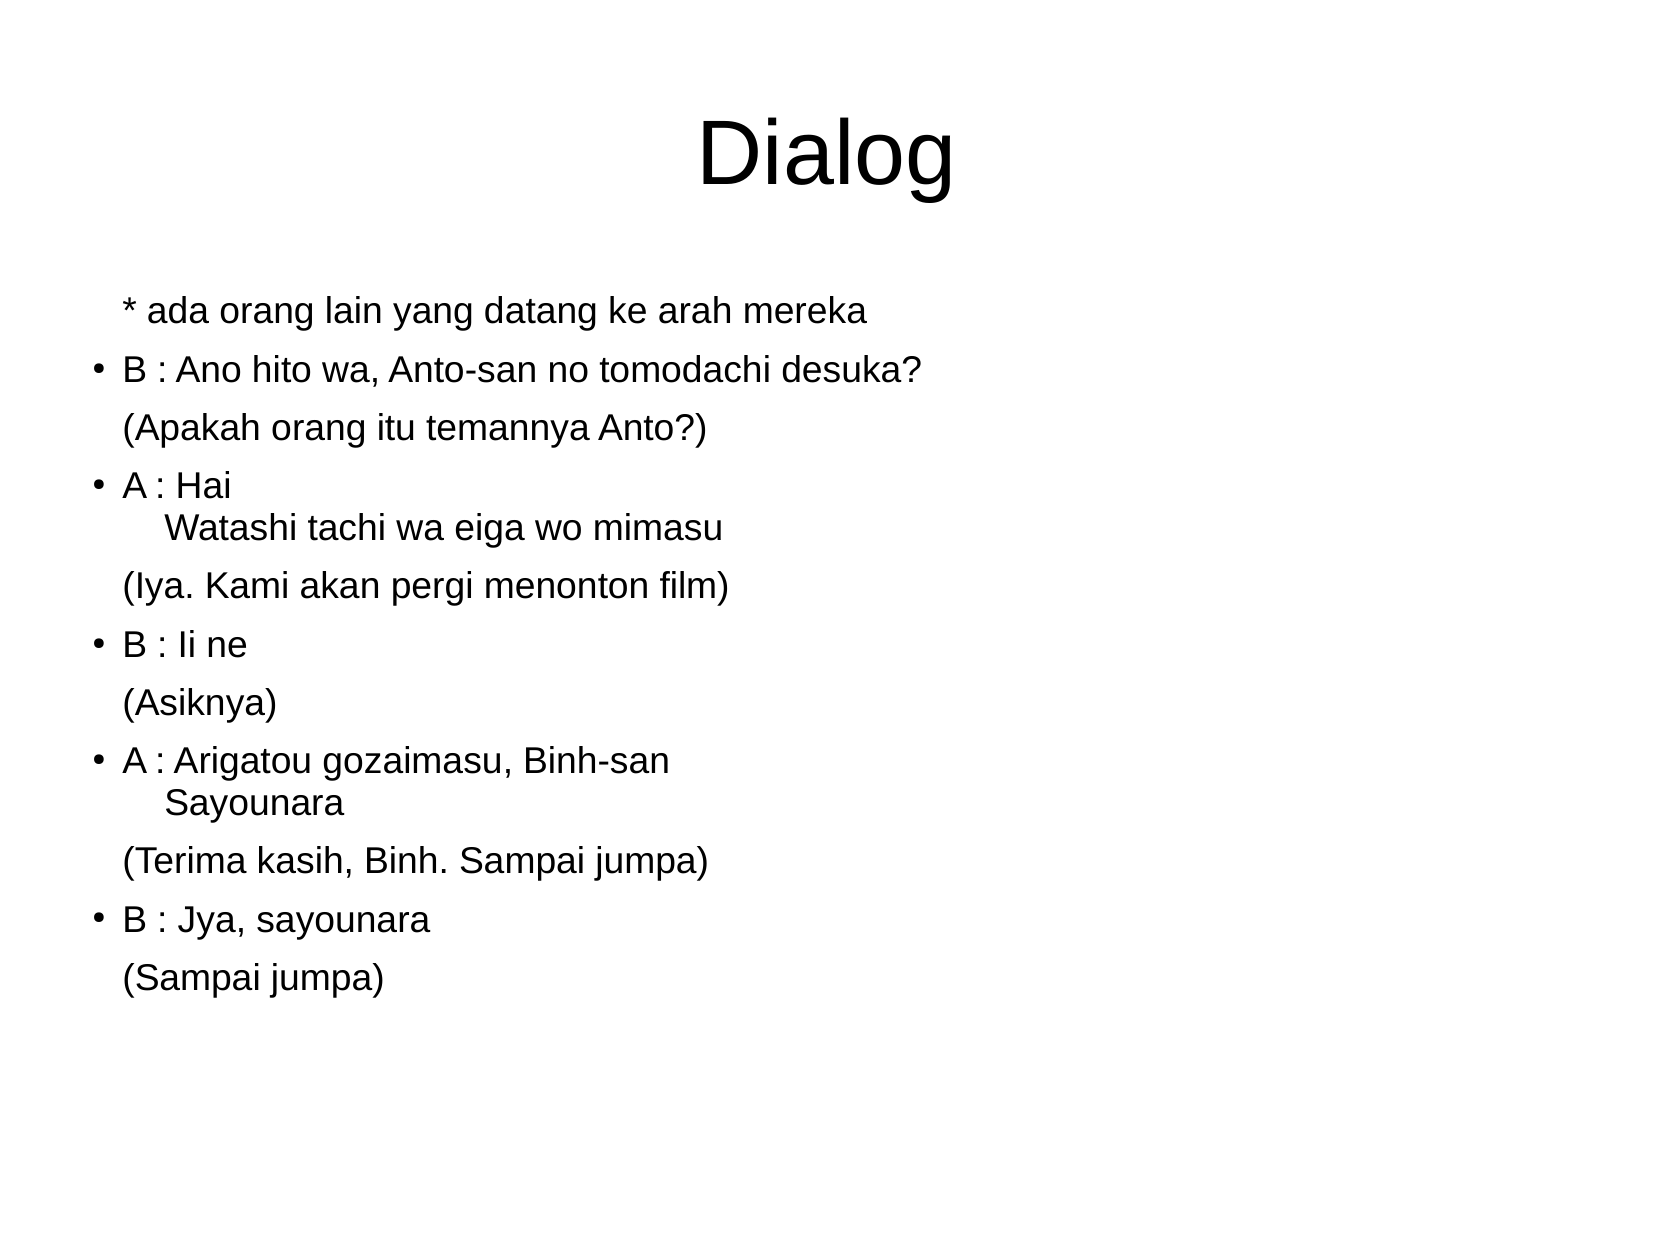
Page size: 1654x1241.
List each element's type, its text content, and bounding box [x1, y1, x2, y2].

title Dialog [82, 49, 1571, 257]
list * ada orang lain yang datang ke arah mereka B : Ano hito wa, Anto-san no tomodachi desuka? (Apakah orang itu temannya Anto?) A : Hai Watashi tachi wa eiga wo mimasu (Iya. Kami akan pergi menonton film) B : Ii ne (Asiknya) A : Arigatou gozaimasu, Binh-san Sayounara (Terima kasih, Binh. Sampai jumpa) B : Jya, sayounara (Sampai jumpa) [82, 290, 1571, 1010]
